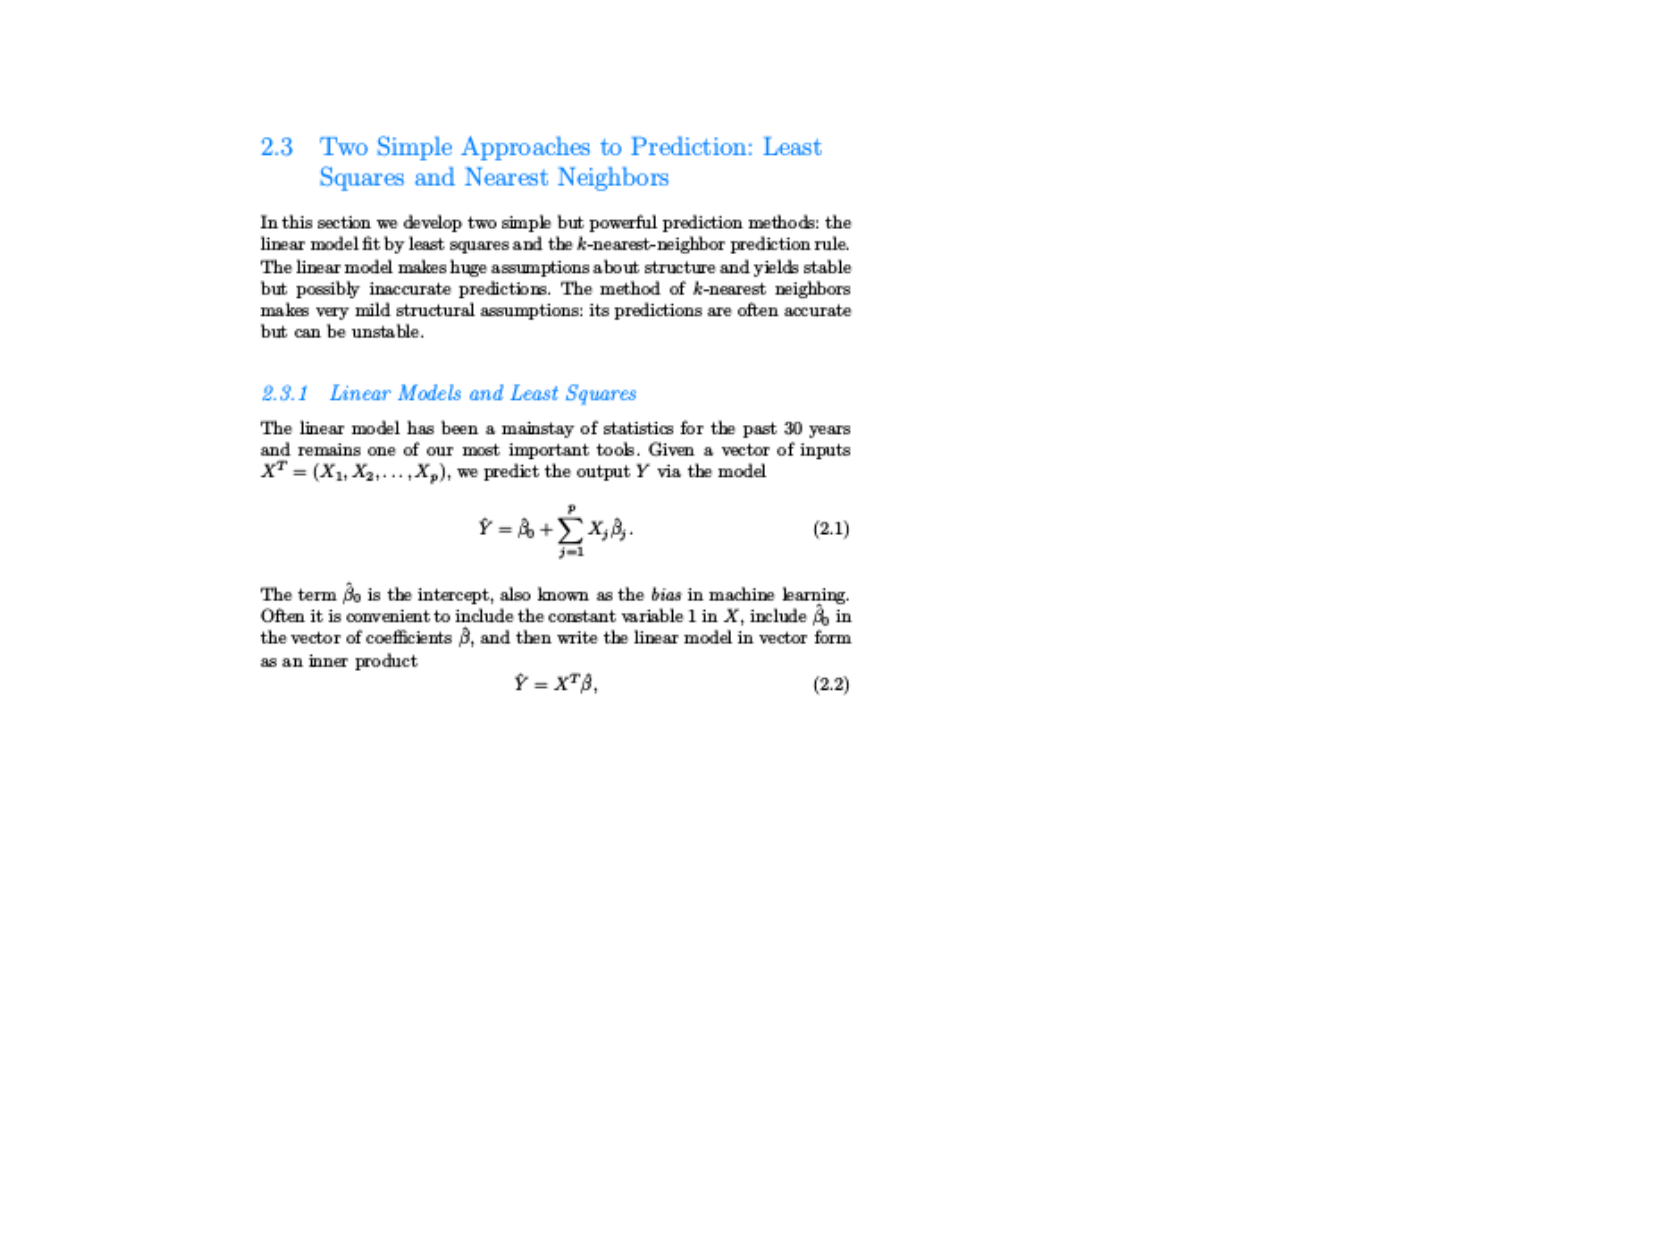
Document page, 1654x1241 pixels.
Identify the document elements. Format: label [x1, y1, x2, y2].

picture [177, 127, 899, 721]
